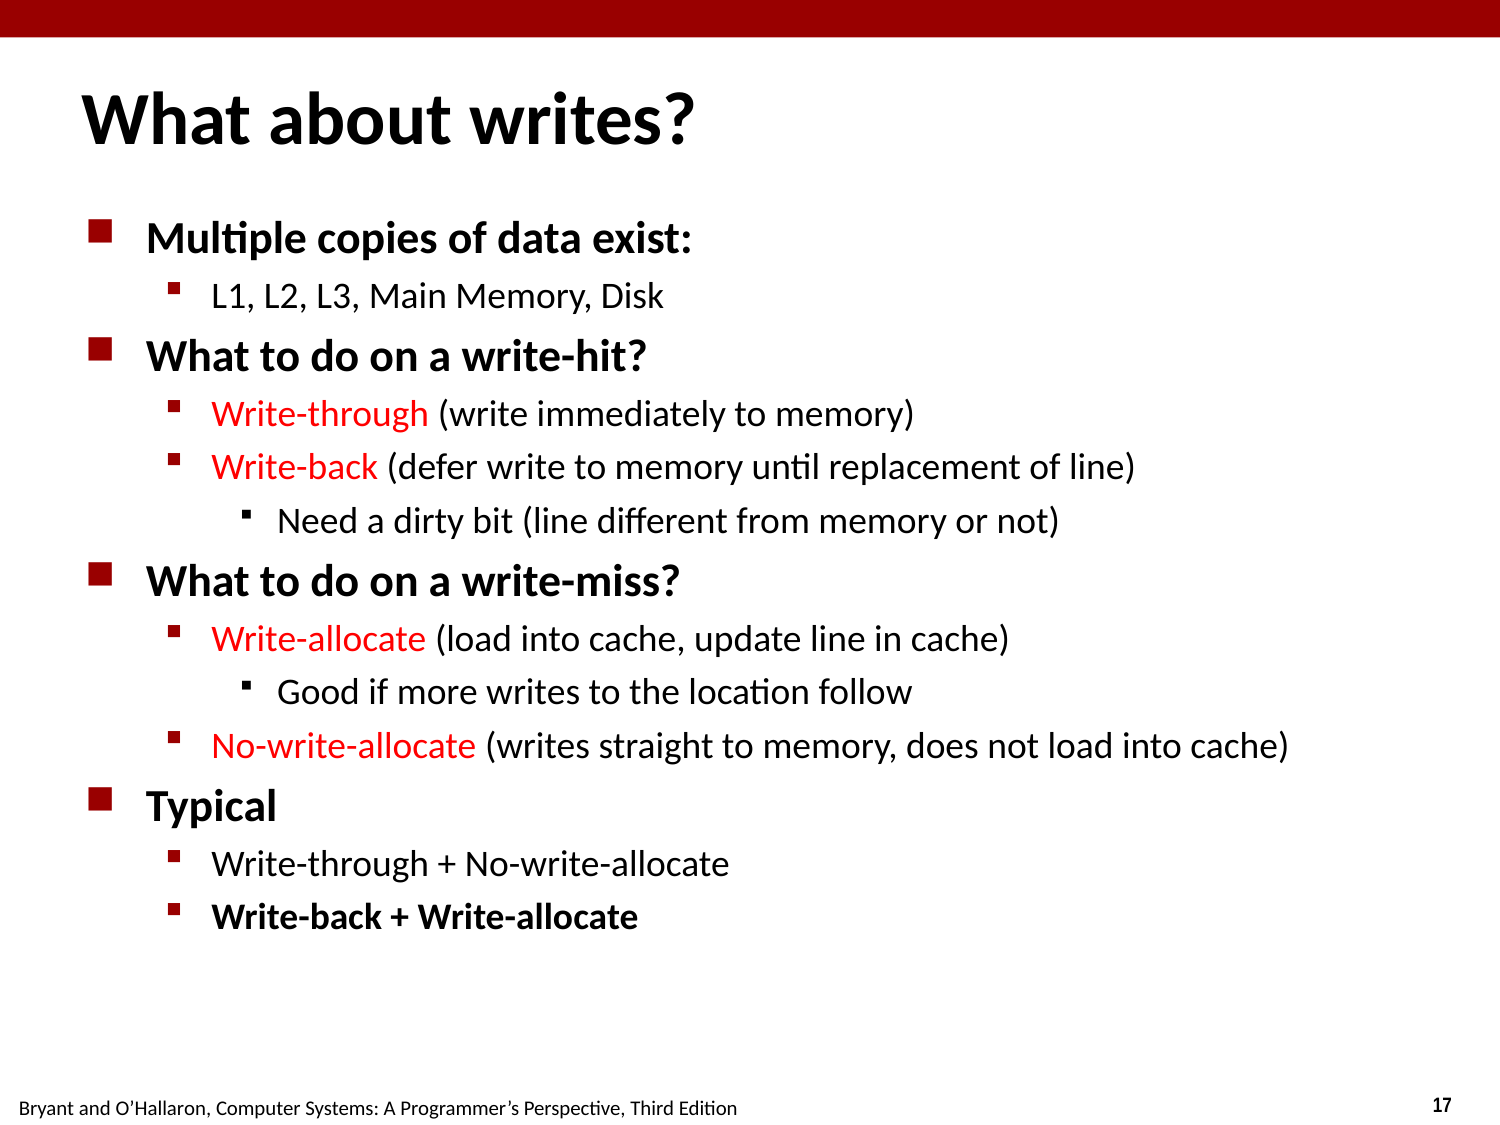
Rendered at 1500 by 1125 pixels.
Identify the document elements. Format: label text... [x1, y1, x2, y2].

list Multiple copies of data exist: L1, L2, L3, Main Memory, Disk What to do on a write-hit? Write-through (write immediately to memory) Write-back (defer write to memory until replacement of line) Need a dirty bit (line different from memory or not) What to do on a write-miss? Write-allocate (load into cache, update line in cache) Good if more writes to the location follow No-write-allocate (writes straight to memory, does not load into cache) Typical Write-through + No-write-allocate Write-back + Write-allocate [74, 200, 1438, 1074]
title What about writes? [66, 50, 1497, 180]
